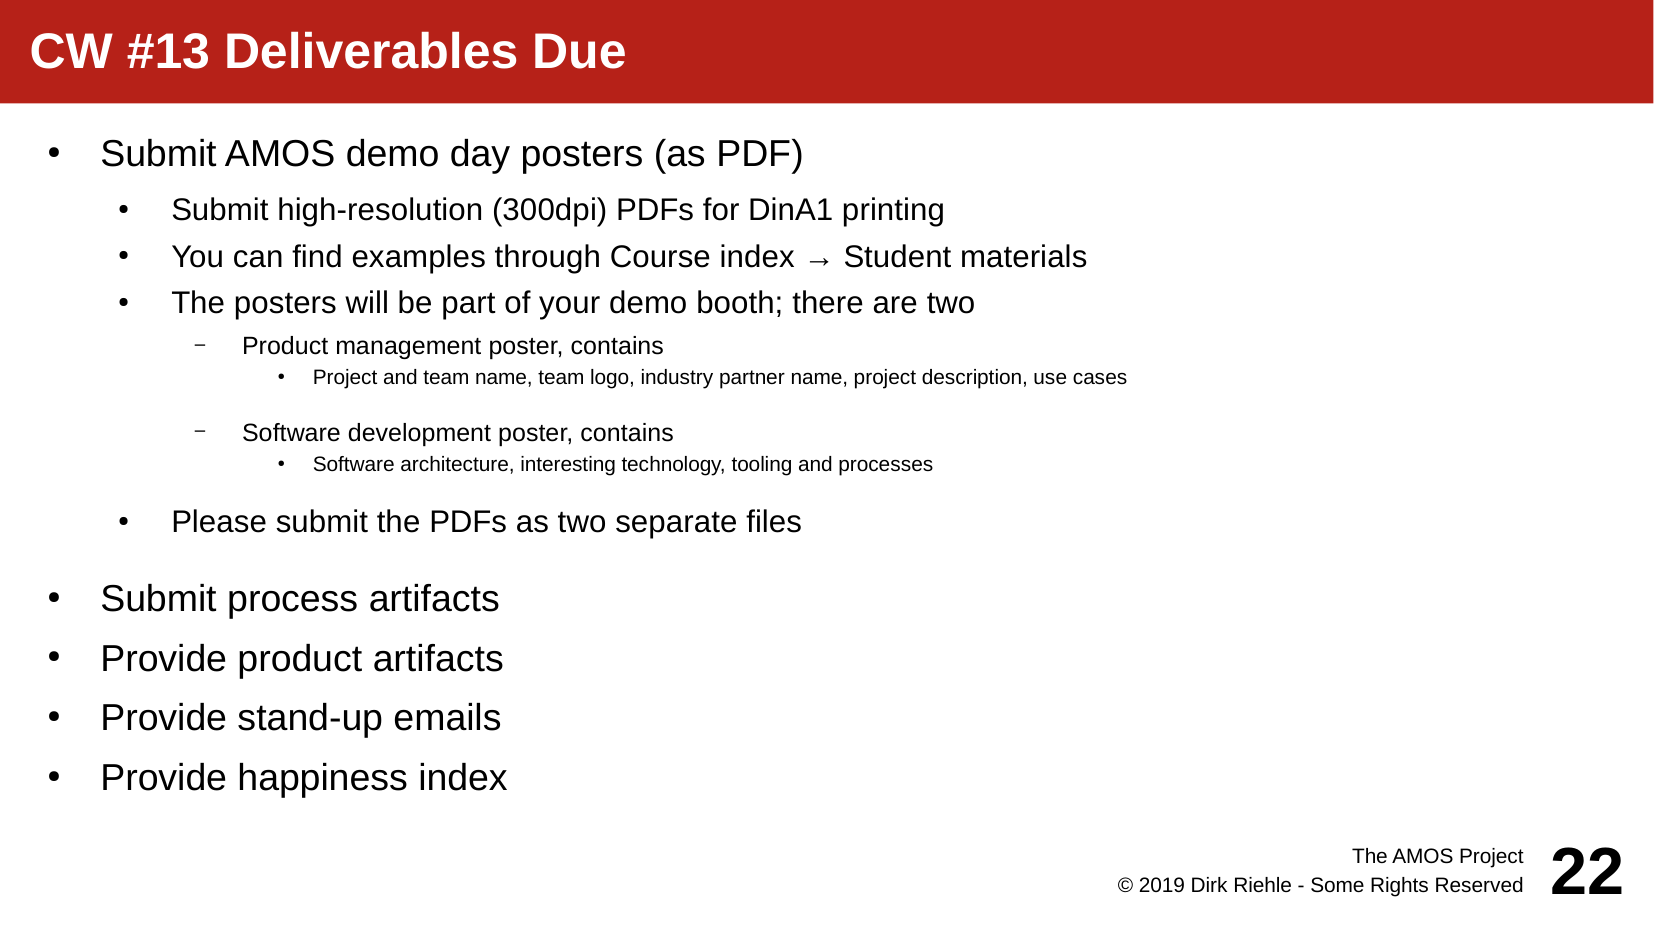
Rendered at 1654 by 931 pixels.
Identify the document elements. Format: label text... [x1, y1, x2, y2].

title CW #13 Deliverables Due [0, 0, 1654, 104]
list Submit AMOS demo day posters (as PDF) Submit high-resolution (300dpi) PDFs for DinA1 printing You can find examples through Course index → Student materials The posters will be part of your demo booth; there are two Product management poster, contains Project and team name, team logo, industry partner name, project description, use cases Software development poster, contains Software architecture, interesting technology, tooling and processes Please submit the PDFs as two separate files Submit process artifacts Provide product artifacts Provide stand-up emails Provide happiness index [29, 132, 1625, 798]
